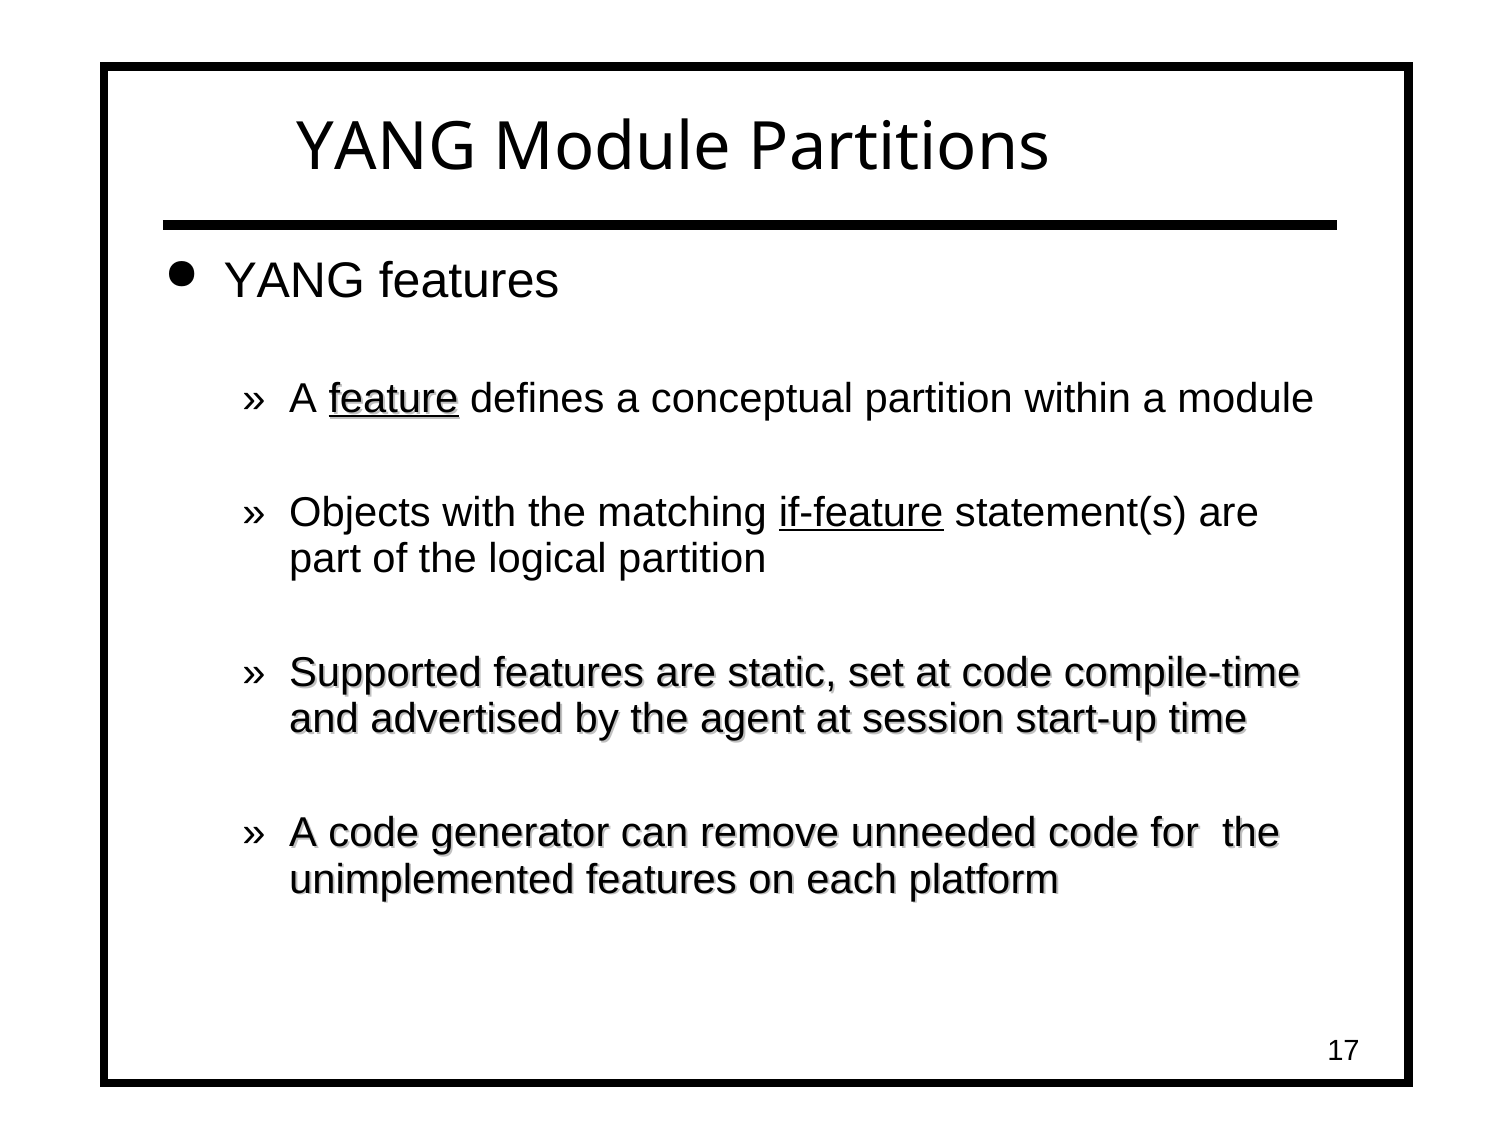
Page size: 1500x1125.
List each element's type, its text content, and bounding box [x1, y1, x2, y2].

list YANG features A feature defines a conceptual partition within a module Objects with the matching if-feature statement(s) are part of the logical partition Supported features are static, set at code compile-time and advertised by the agent at session start-up time A code generator can remove unneeded code for the unimplemented features on each platform [167, 251, 1343, 995]
title YANG Module Partitions [162, 74, 1332, 213]
